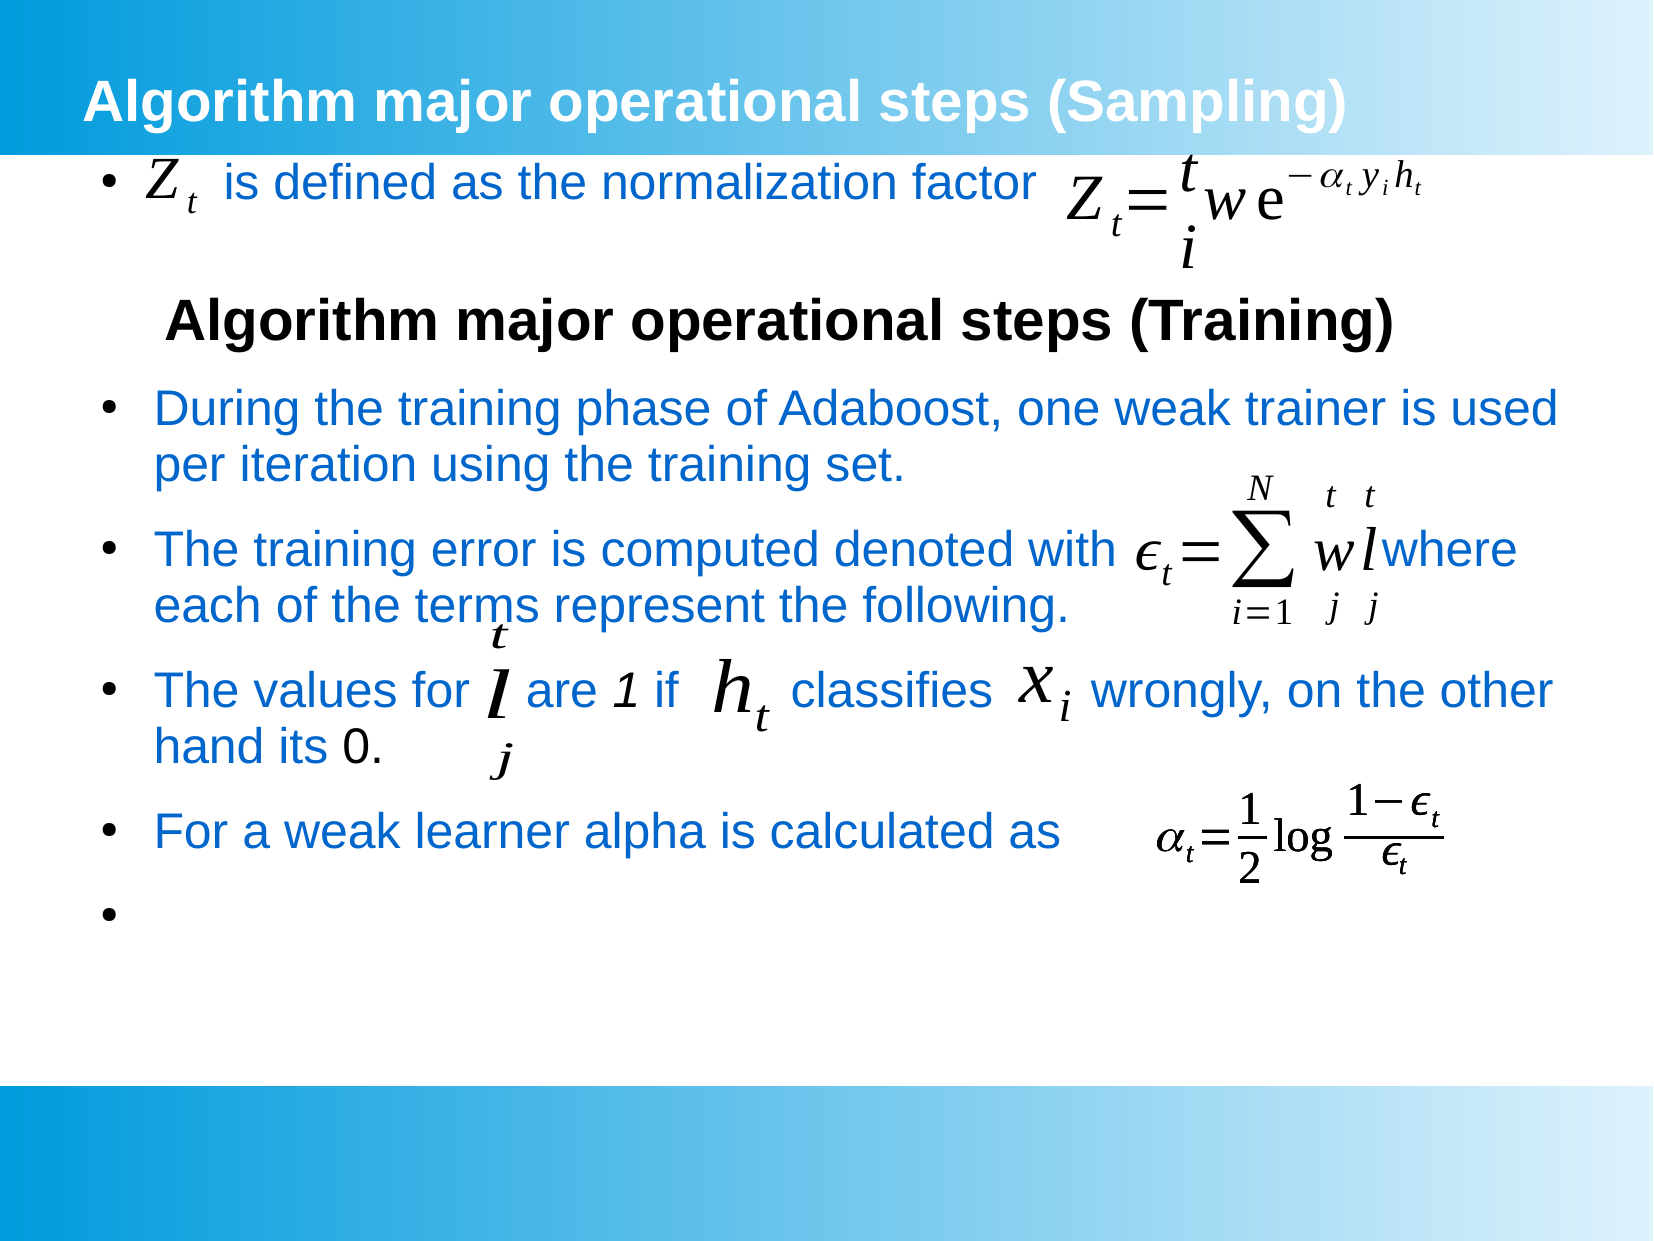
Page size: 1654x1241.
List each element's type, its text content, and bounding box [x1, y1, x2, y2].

title Algorithm major operational steps (Sampling) [82, 49, 1571, 154]
text_box Algorithm major operational steps (Training) [150, 280, 1447, 361]
chart [1142, 774, 1458, 893]
chart [456, 608, 541, 781]
chart [690, 595, 890, 742]
chart [1114, 465, 1397, 634]
chart [995, 635, 1090, 732]
chart [1050, 135, 1437, 280]
chart [130, 146, 212, 222]
list is defined as the normalization factor During the training phase of Adaboost, one weak trainer is used per iteration using the training set. The training error is computed denoted with where each of the terms represent the following. The values for are 1 if classifies wrongly, on the other hand its 0. For a weak learner alpha is calculated as [82, 154, 1571, 1081]
